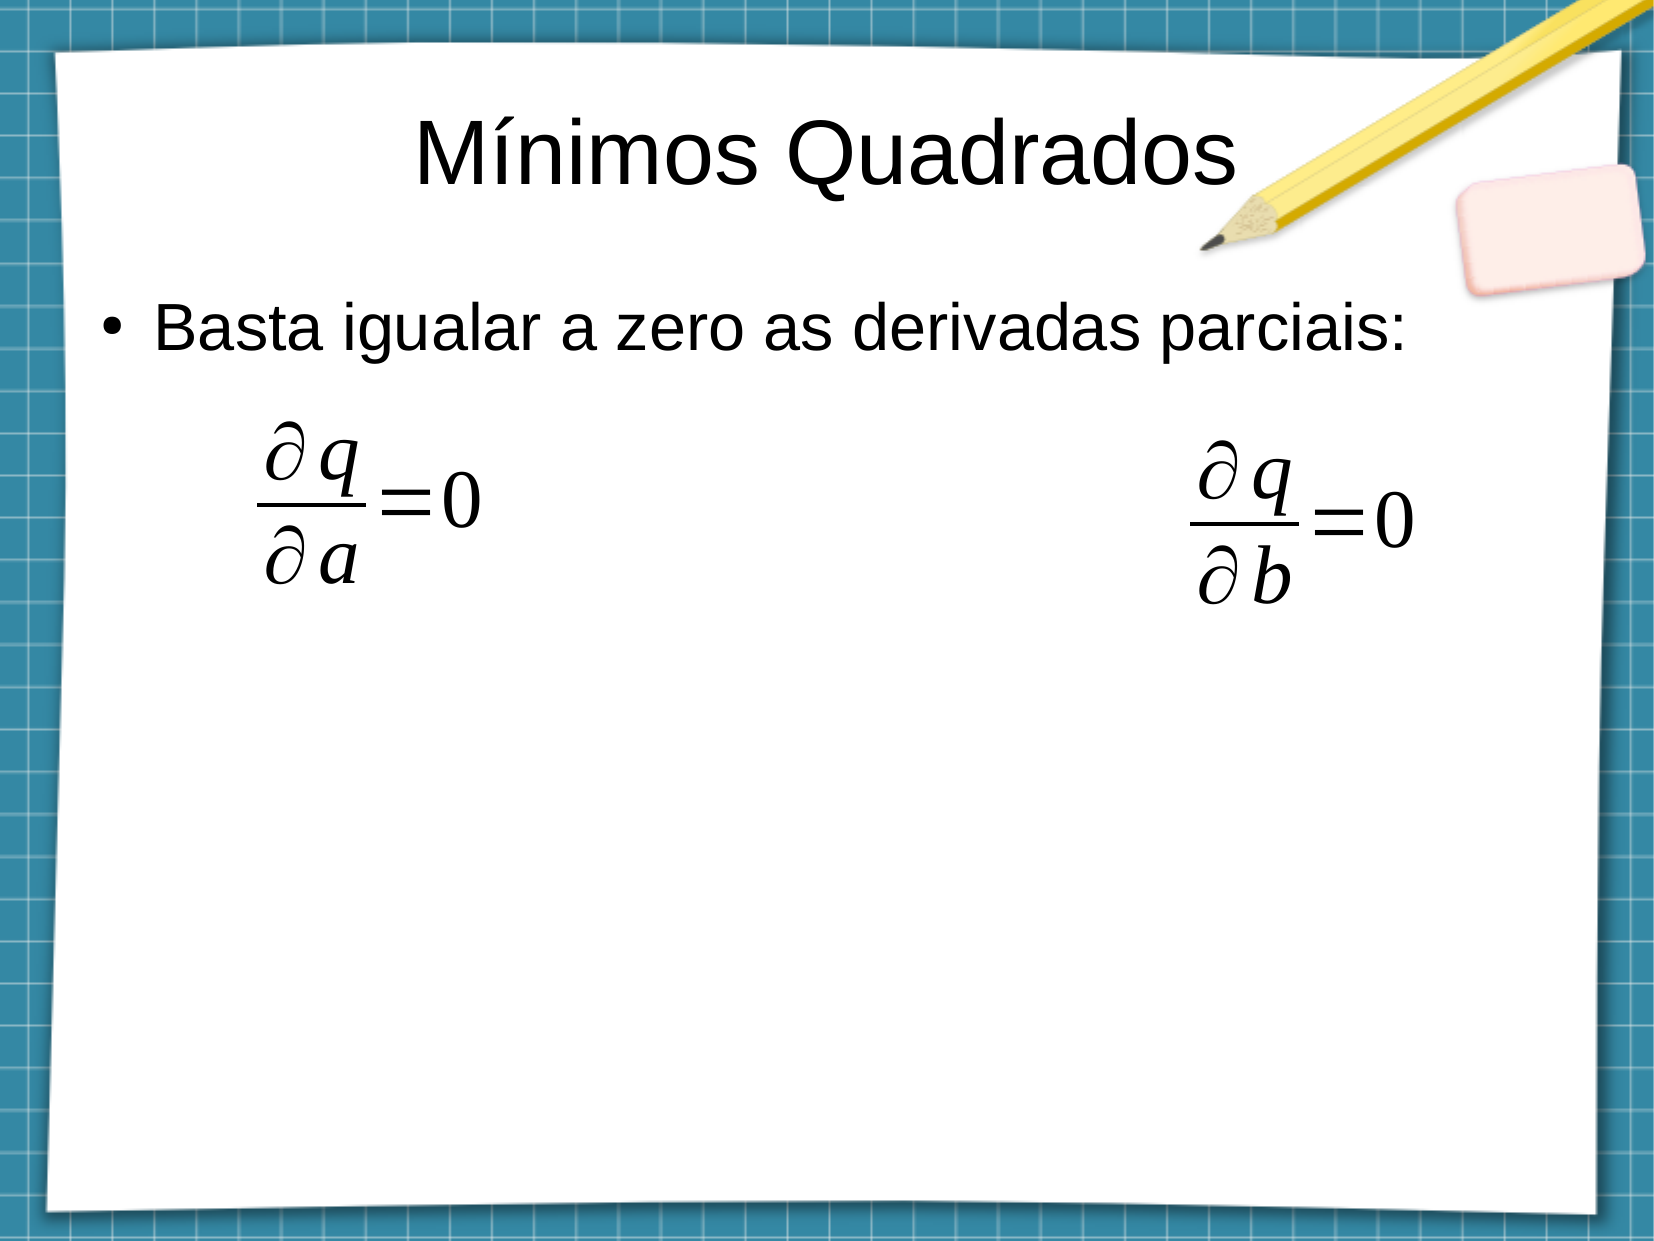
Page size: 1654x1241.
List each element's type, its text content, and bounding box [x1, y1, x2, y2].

list Basta igualar a zero as derivadas parciais: [82, 290, 1571, 1010]
title Mínimos Quadrados [82, 49, 1571, 257]
chart [248, 405, 490, 603]
chart [1181, 425, 1423, 622]
picture [0, 0, 1654, 1241]
